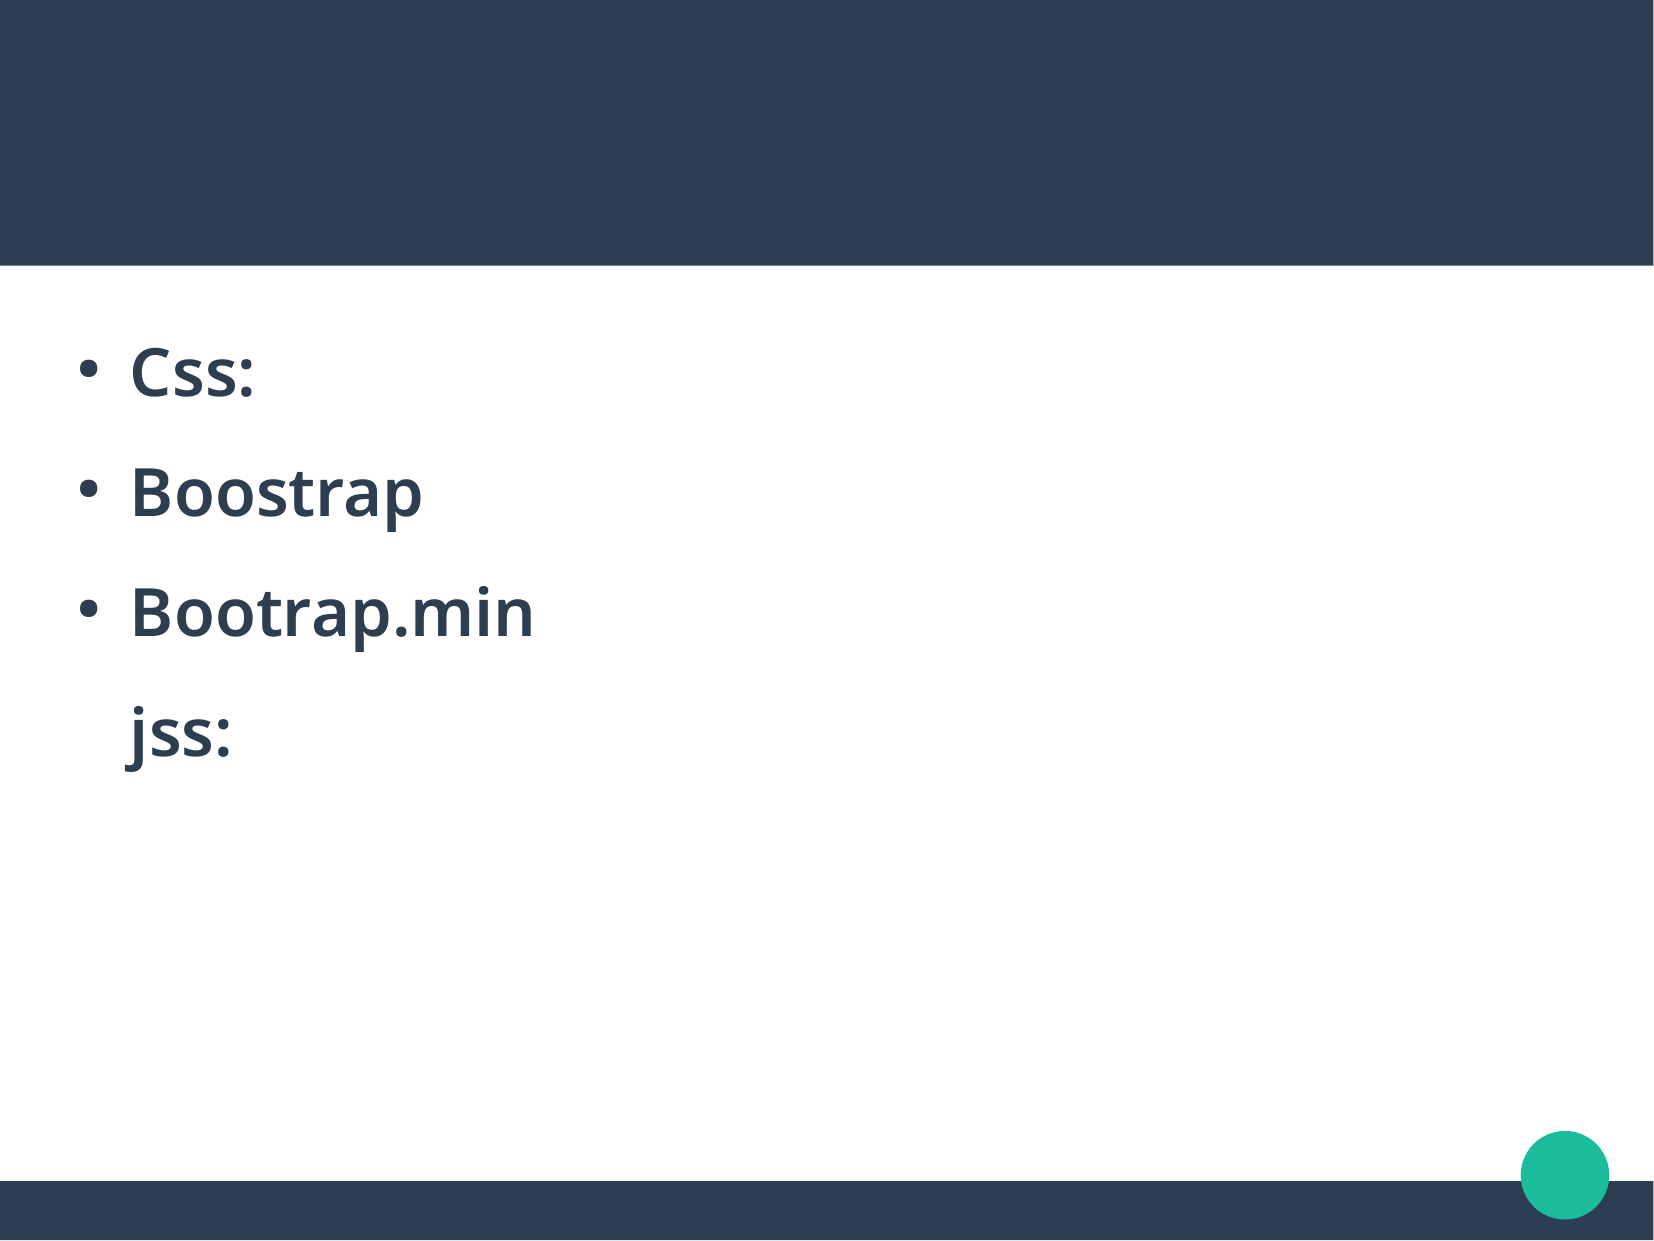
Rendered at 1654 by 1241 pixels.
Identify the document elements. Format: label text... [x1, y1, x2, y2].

list Css: Boostrap Bootrap.min jss: [59, 324, 1595, 1152]
